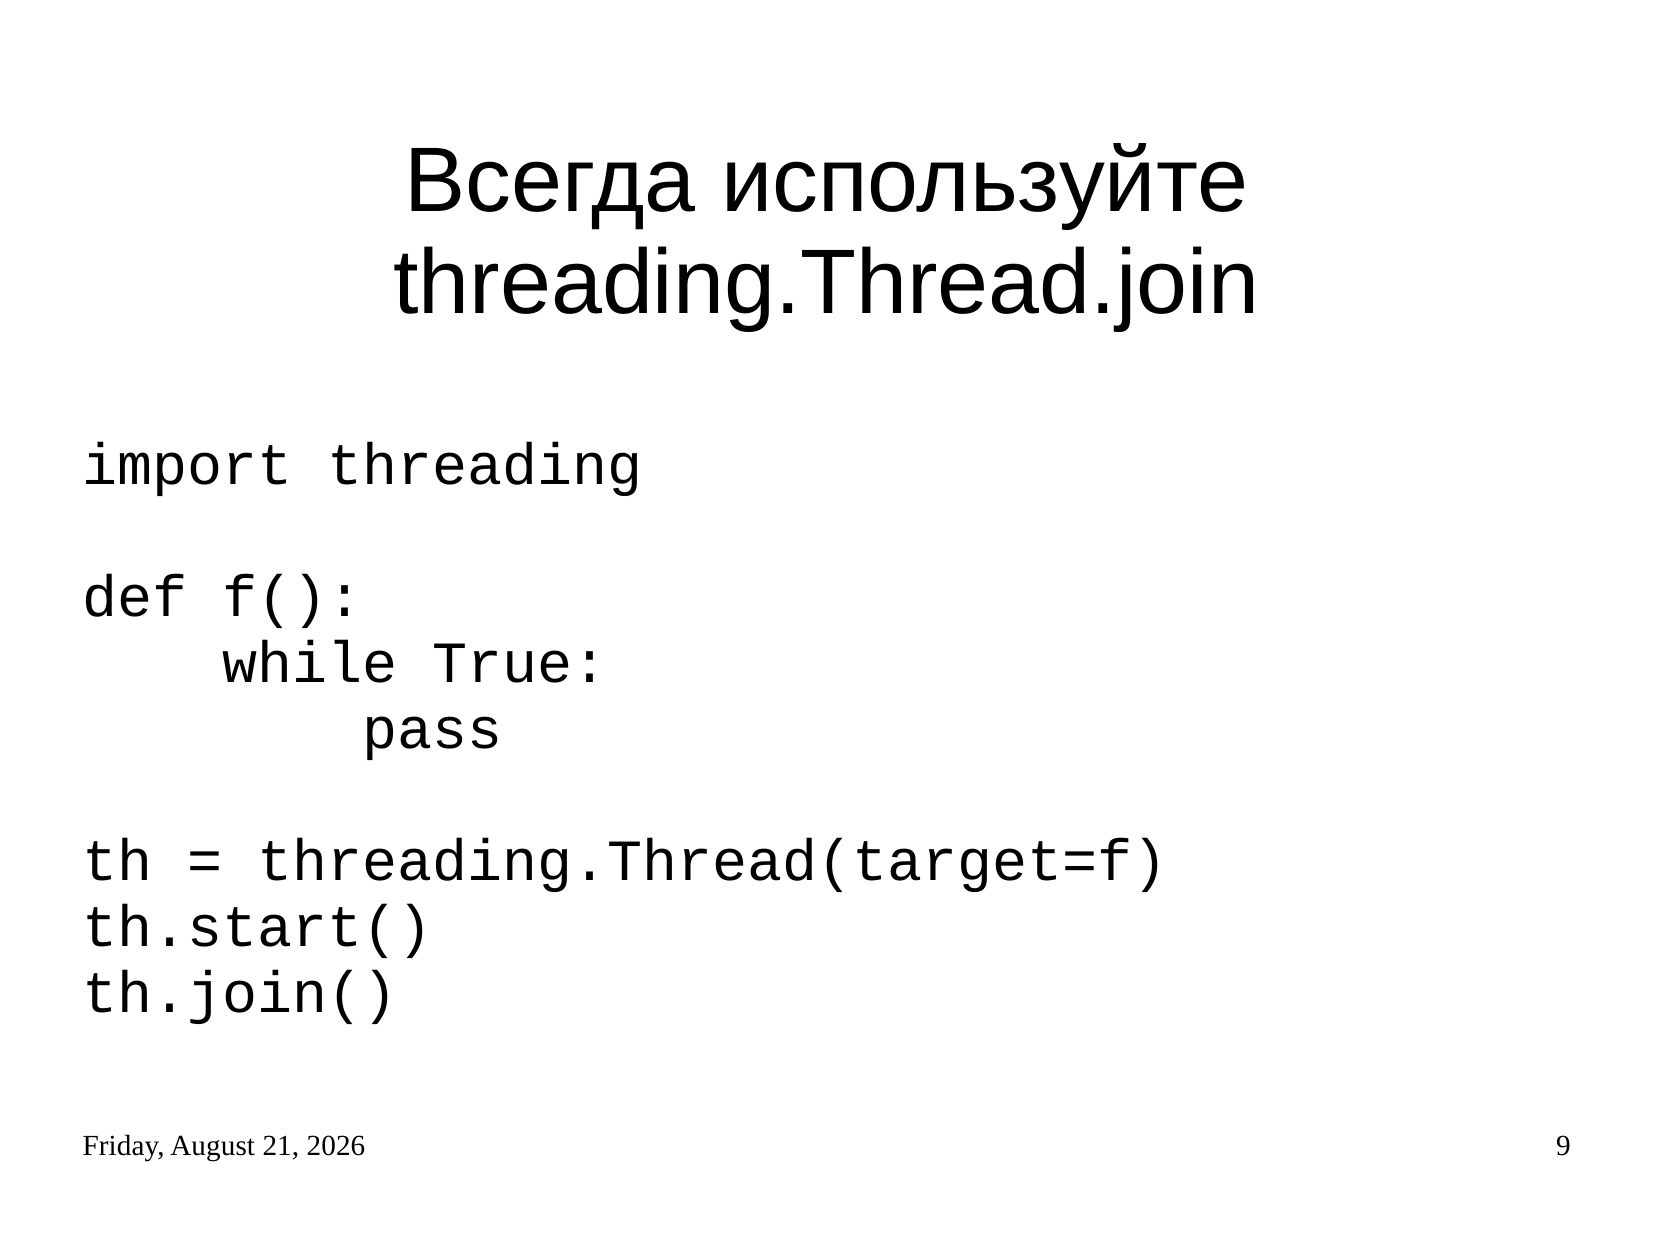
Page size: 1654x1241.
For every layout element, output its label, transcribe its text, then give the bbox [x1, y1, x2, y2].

subtitle Всегда используйте threading.Thread.join import threading def f(): while True: pass th = threading.Thread(target=f) th.start() th.join() [82, 49, 1571, 1109]
